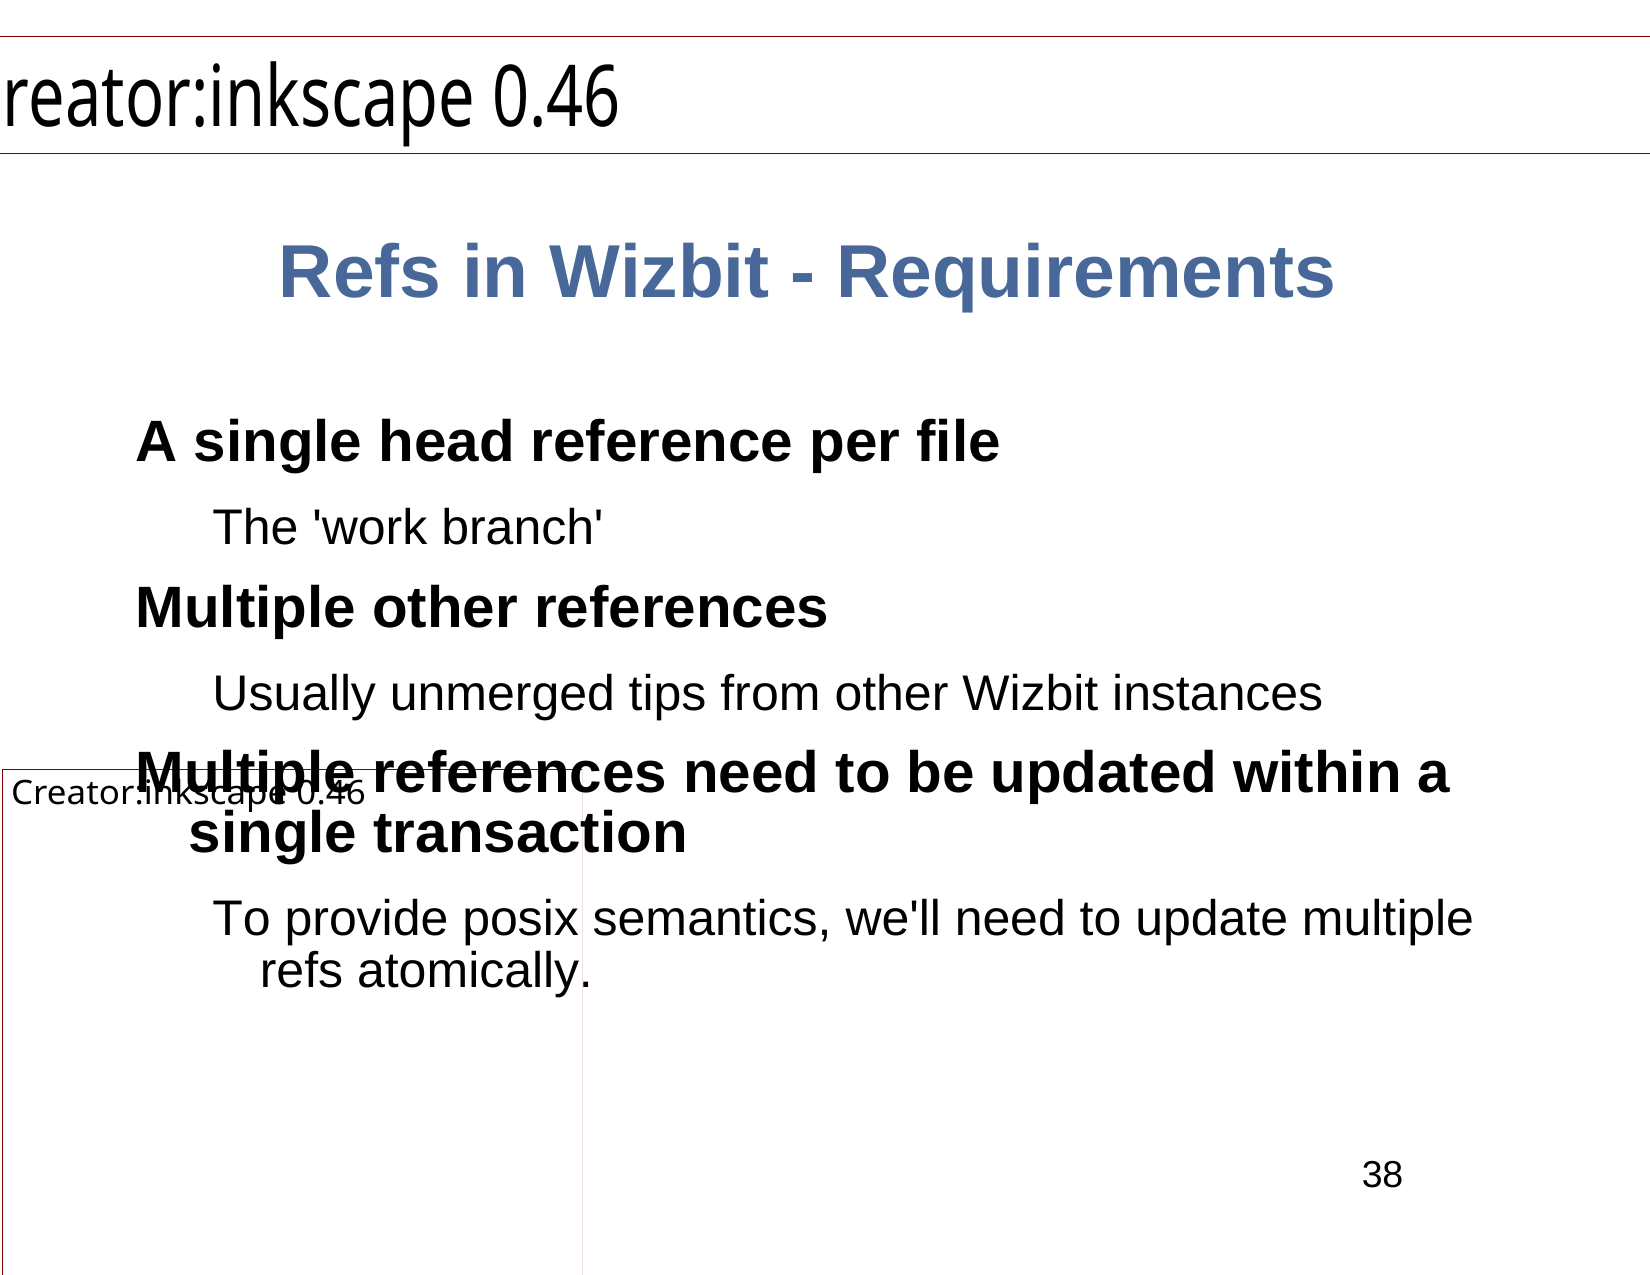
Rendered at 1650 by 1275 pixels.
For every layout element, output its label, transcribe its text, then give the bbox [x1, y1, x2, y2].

title Refs in Wizbit - Requirements [118, 177, 1498, 371]
list A single head reference per file The 'work branch' Multiple other references Usually unmerged tips from other Wizbit instances Multiple references need to be updated within a single transaction To provide posix semantics, we'll need to update multiple refs atomically. [118, 413, 1498, 1126]
